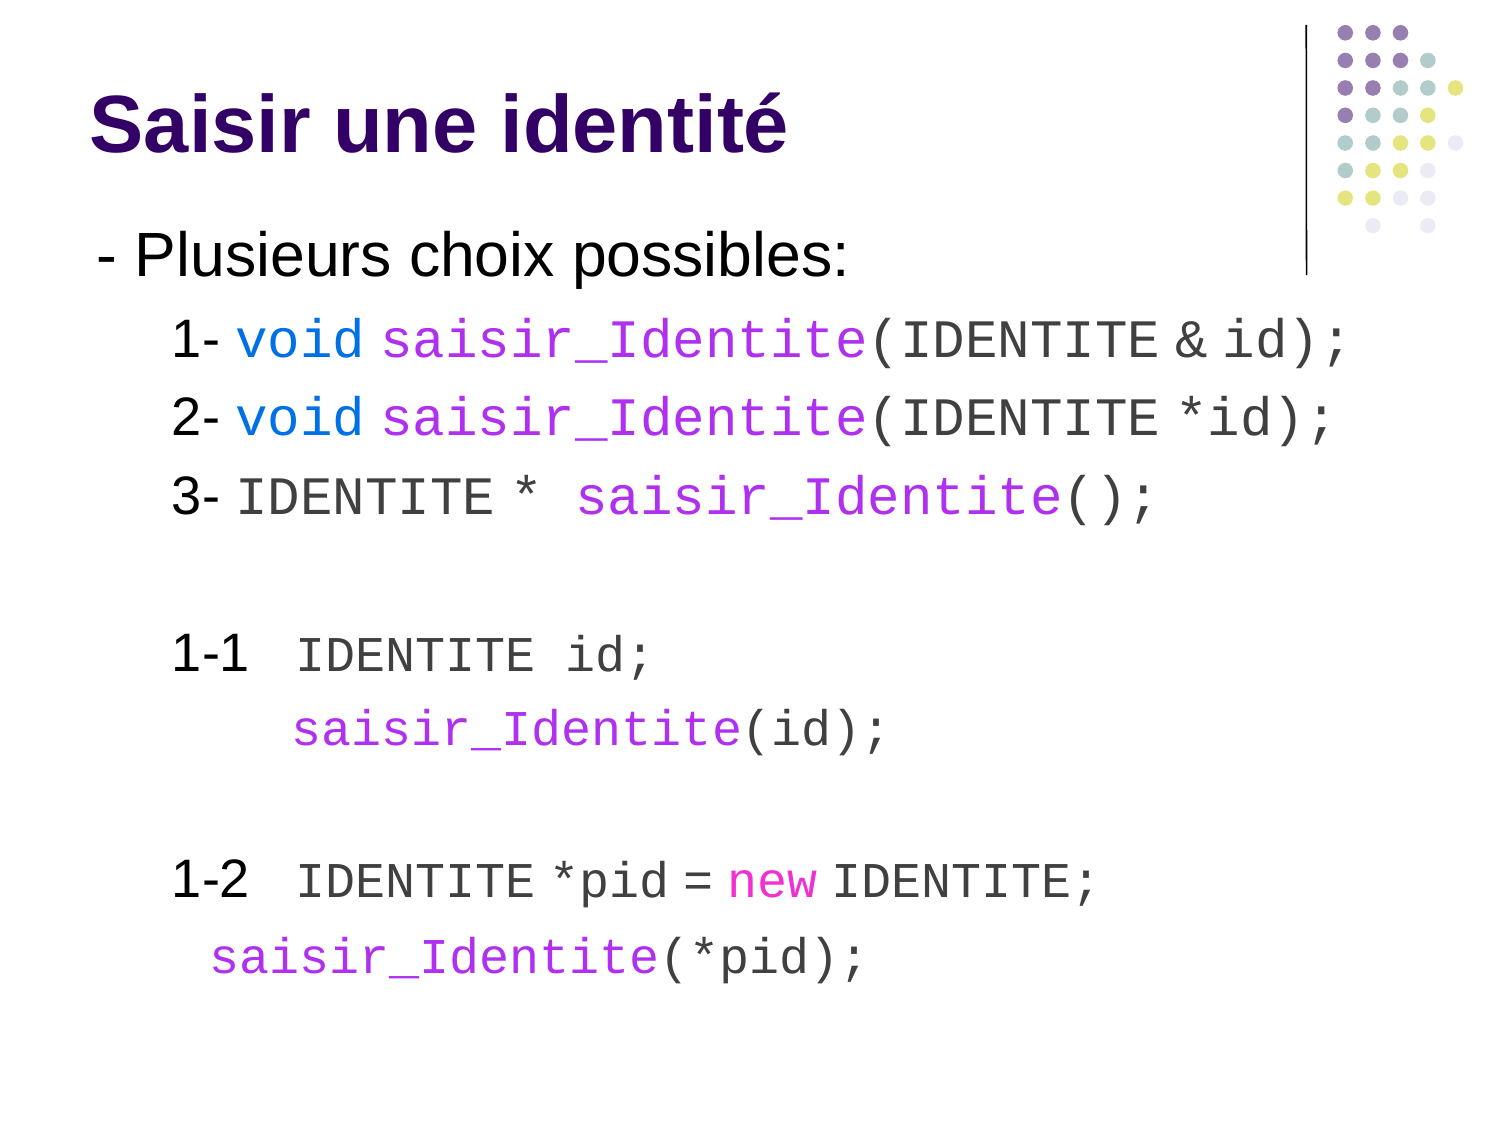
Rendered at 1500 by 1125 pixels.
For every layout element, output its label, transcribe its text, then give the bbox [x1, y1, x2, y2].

list - Plusieurs choix possibles: 1- void saisir_Identite(IDENTITE & id); 2- void saisir_Identite(IDENTITE *id); 3- IDENTITE * saisir_Identite(); 1-1 IDENTITE id; saisir_Identite(id); 1-2 IDENTITE *pid = new IDENTITE; saisir_Identite(*pid); [74, 206, 1424, 1093]
title Saisir une identité [75, 18, 1311, 177]
